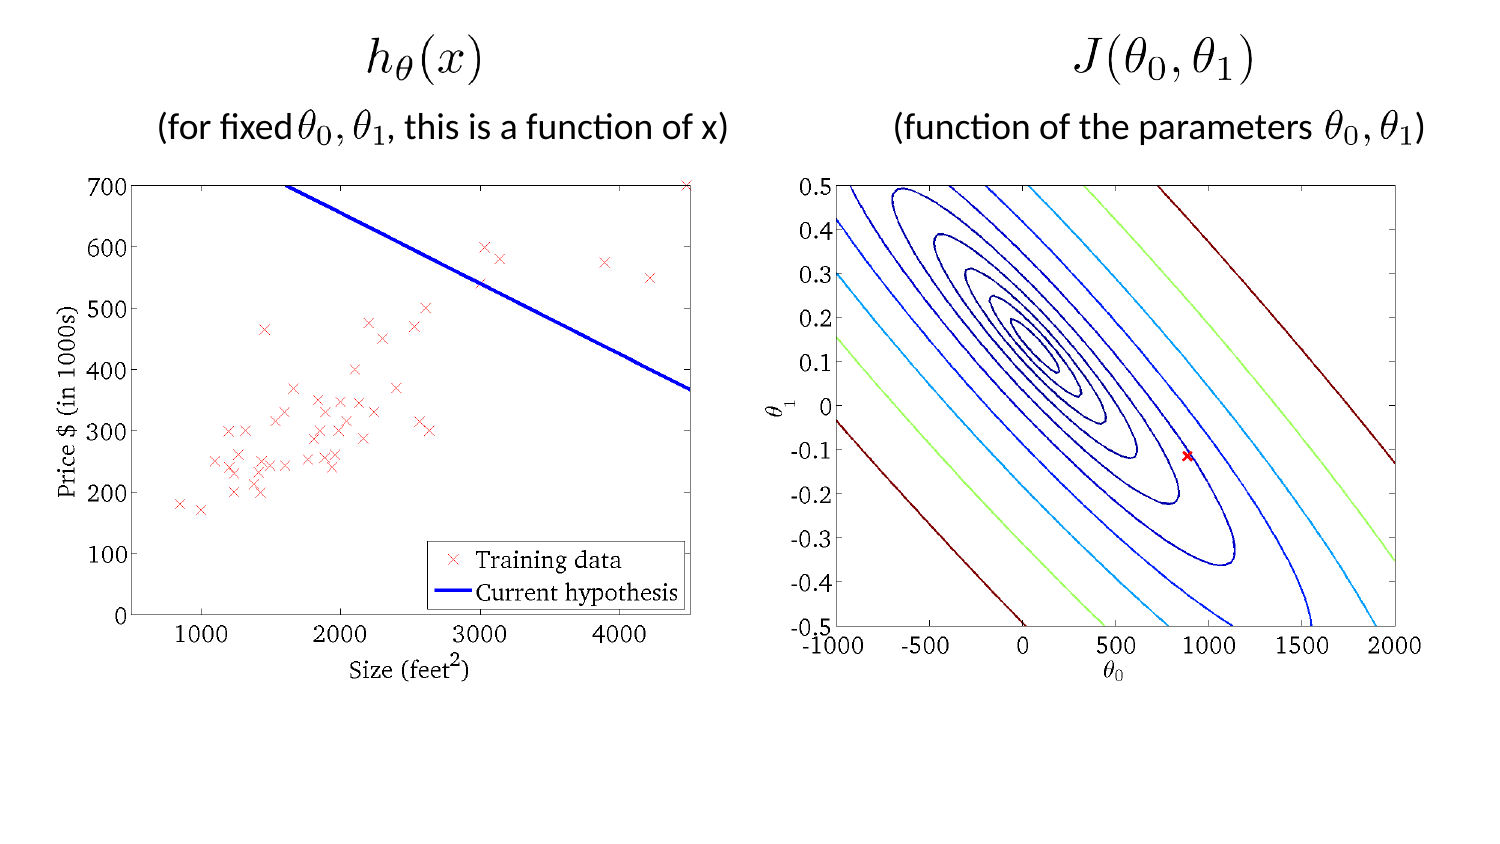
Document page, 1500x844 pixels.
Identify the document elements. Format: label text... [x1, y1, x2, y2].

picture [298, 109, 384, 146]
picture [1325, 109, 1411, 146]
picture [37, 144, 1463, 685]
text_box (for fixed , this is a function of x) [141, 94, 745, 155]
picture [1074, 34, 1252, 85]
text_box (function of the parameters ) [877, 94, 1442, 155]
picture [367, 34, 480, 85]
